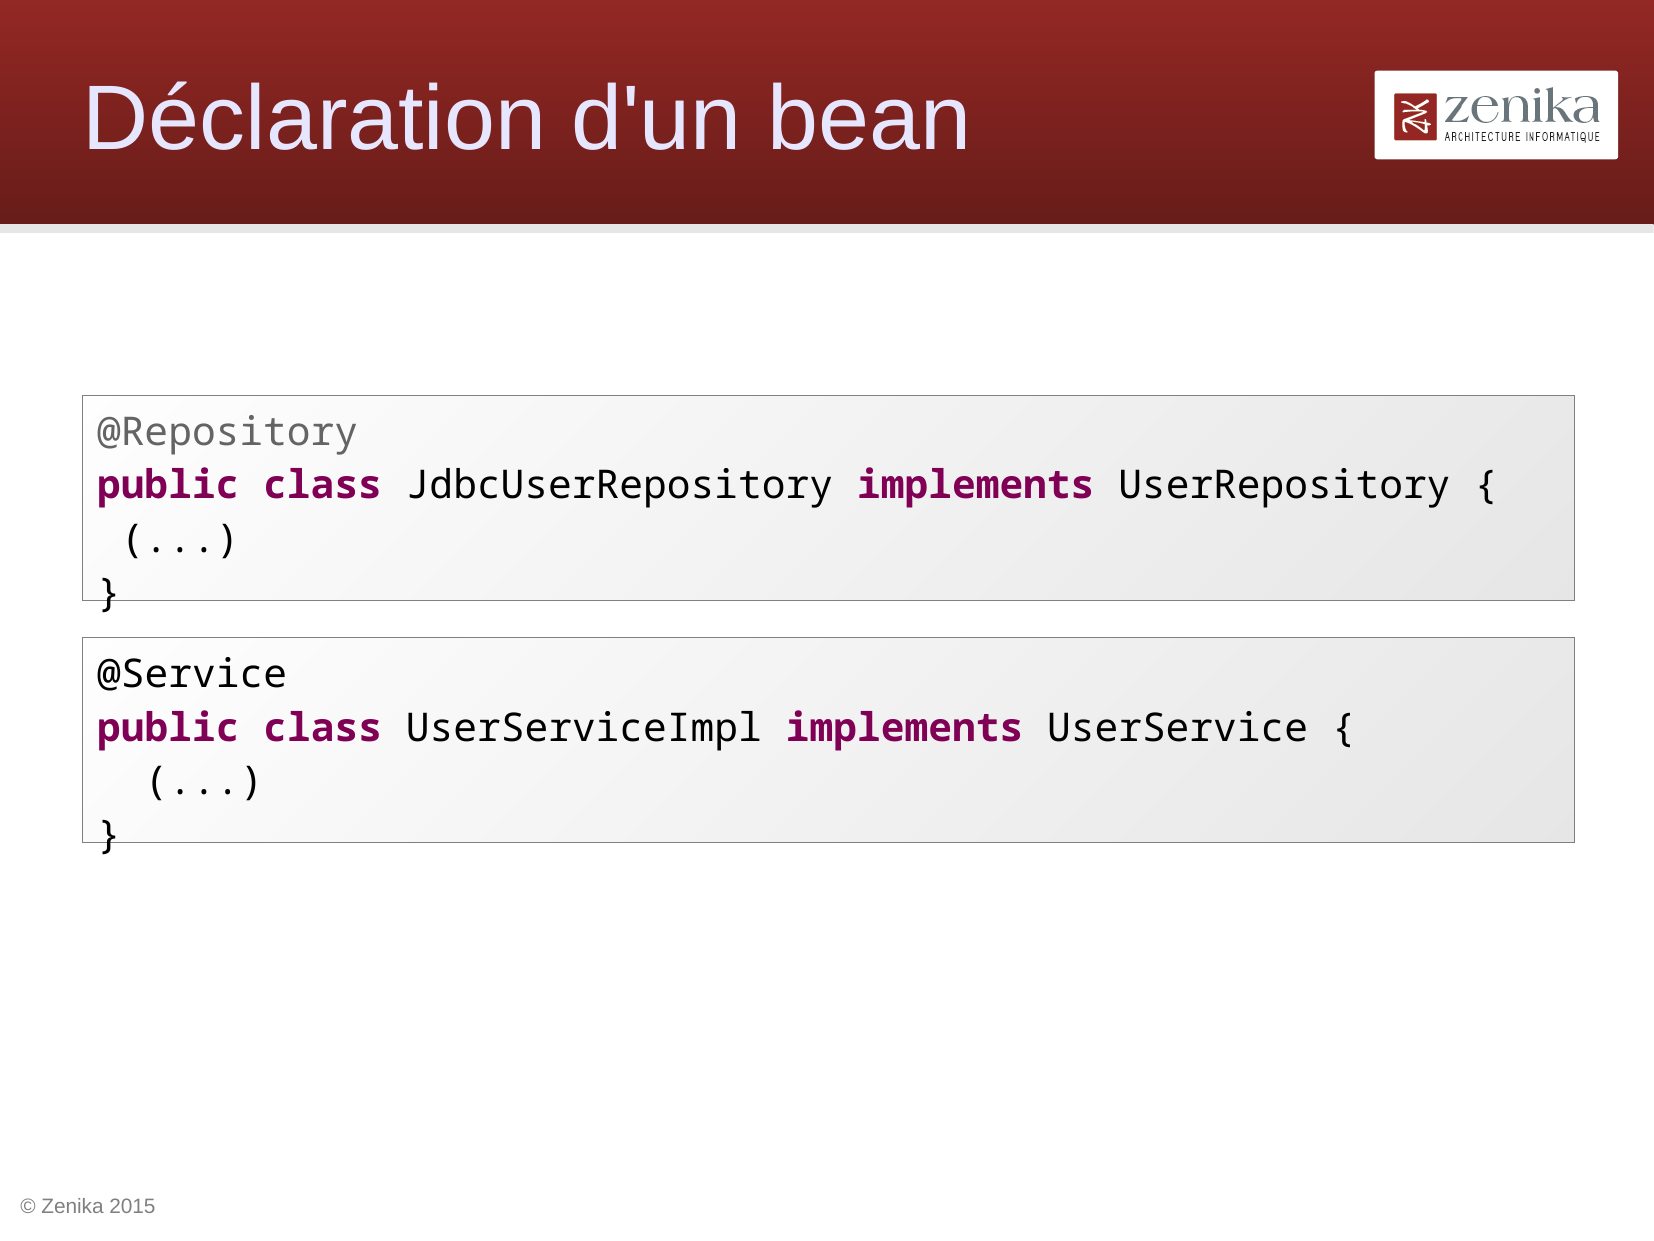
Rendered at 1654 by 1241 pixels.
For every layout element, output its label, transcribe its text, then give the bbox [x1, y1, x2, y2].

text_box @Repository public class JdbcUserRepository implements UserRepository { (...) } [82, 395, 1575, 601]
picture [1571, 82, 1600, 149]
text_box @Service public class UserServiceImpl implements UserService { (...) } [82, 637, 1575, 843]
title Déclaration d'un bean [82, 13, 1571, 222]
